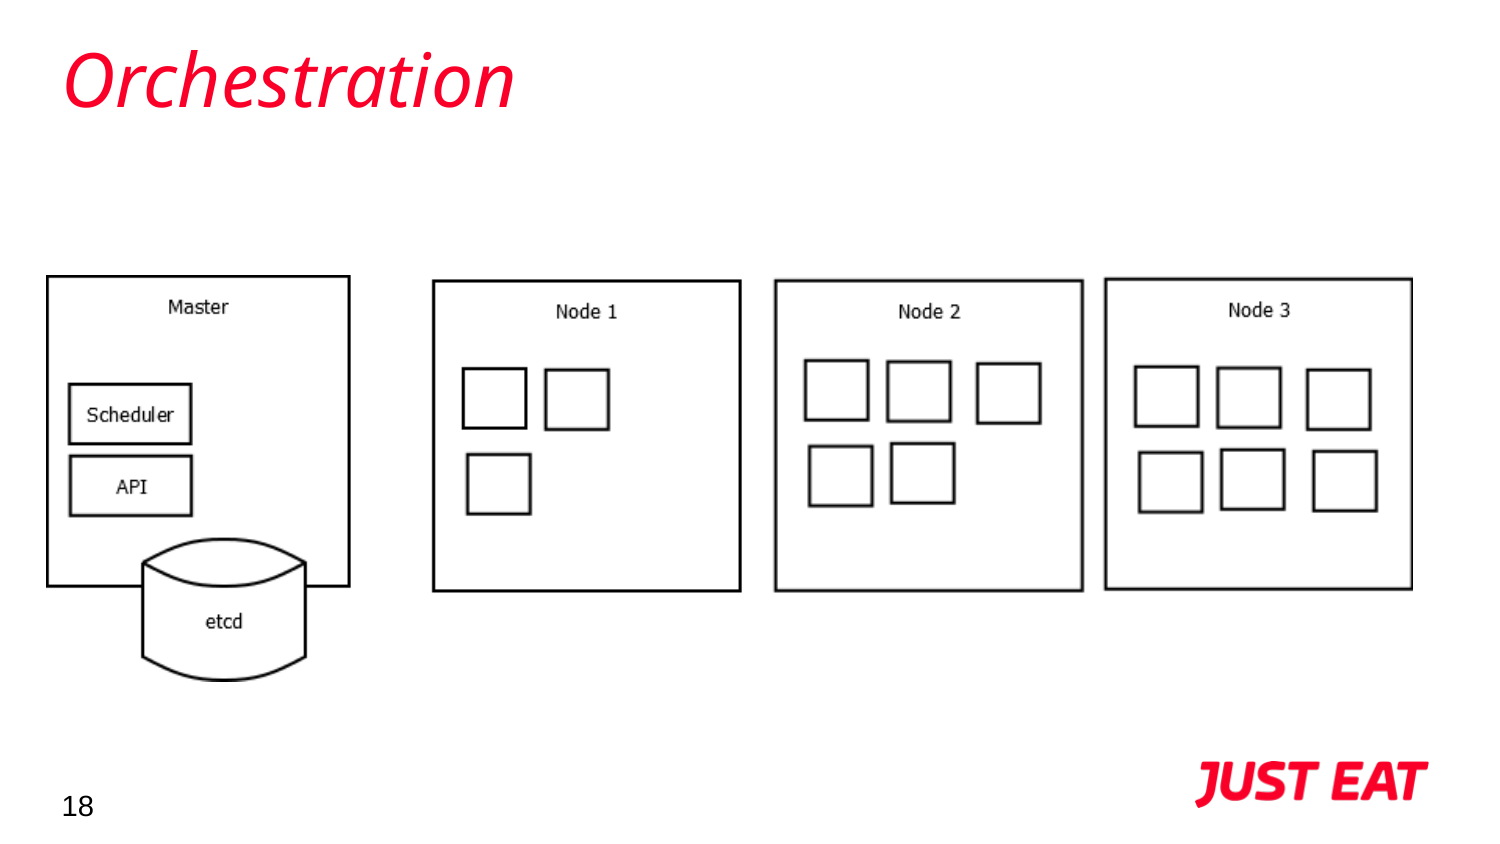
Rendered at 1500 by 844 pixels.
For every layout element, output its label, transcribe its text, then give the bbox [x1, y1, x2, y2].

picture [1195, 761, 1429, 808]
title Orchestration [46, 17, 1429, 158]
list [40, 144, 780, 729]
slide_number <number> [46, 782, 397, 828]
picture [46, 275, 1413, 683]
